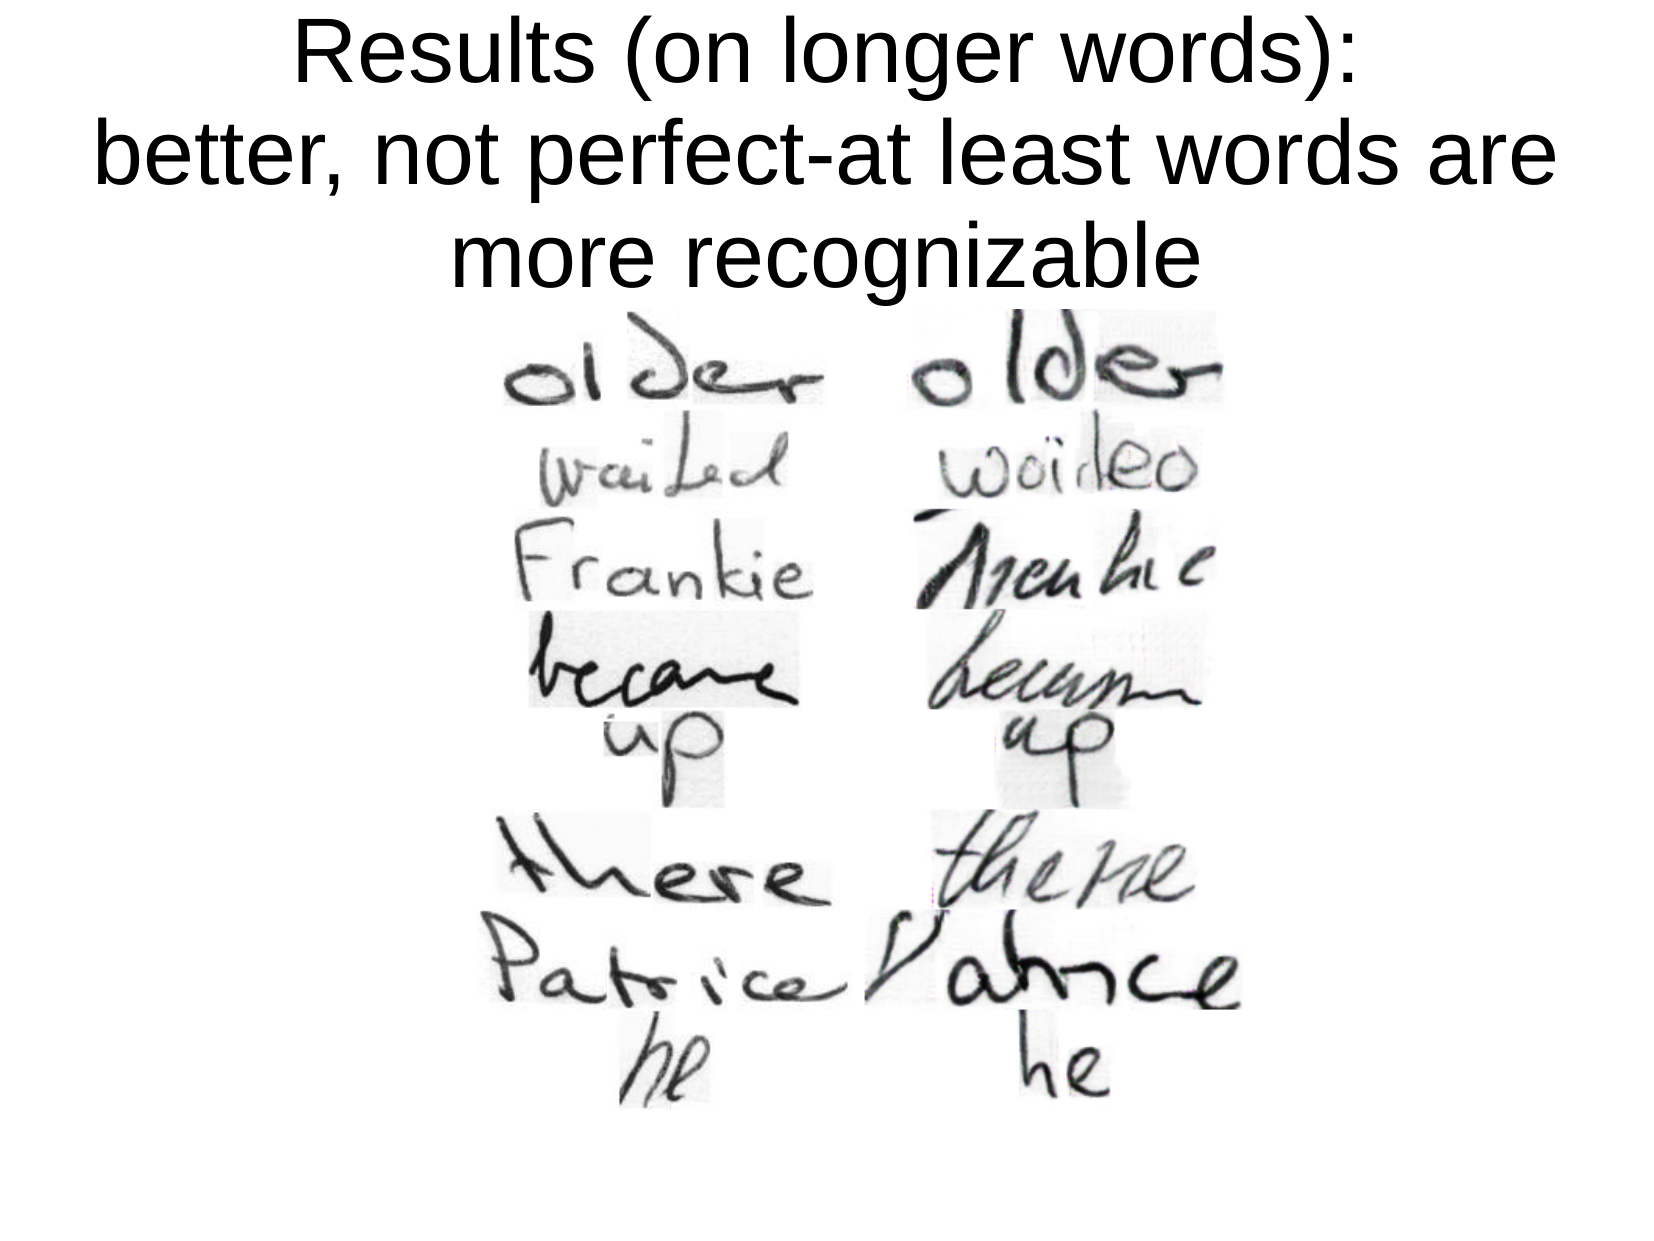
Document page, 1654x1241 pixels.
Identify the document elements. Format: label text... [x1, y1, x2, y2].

picture [465, 309, 1265, 1111]
title Results (on longer words): better, not perfect-at least words are more recognizable [82, 0, 1571, 307]
